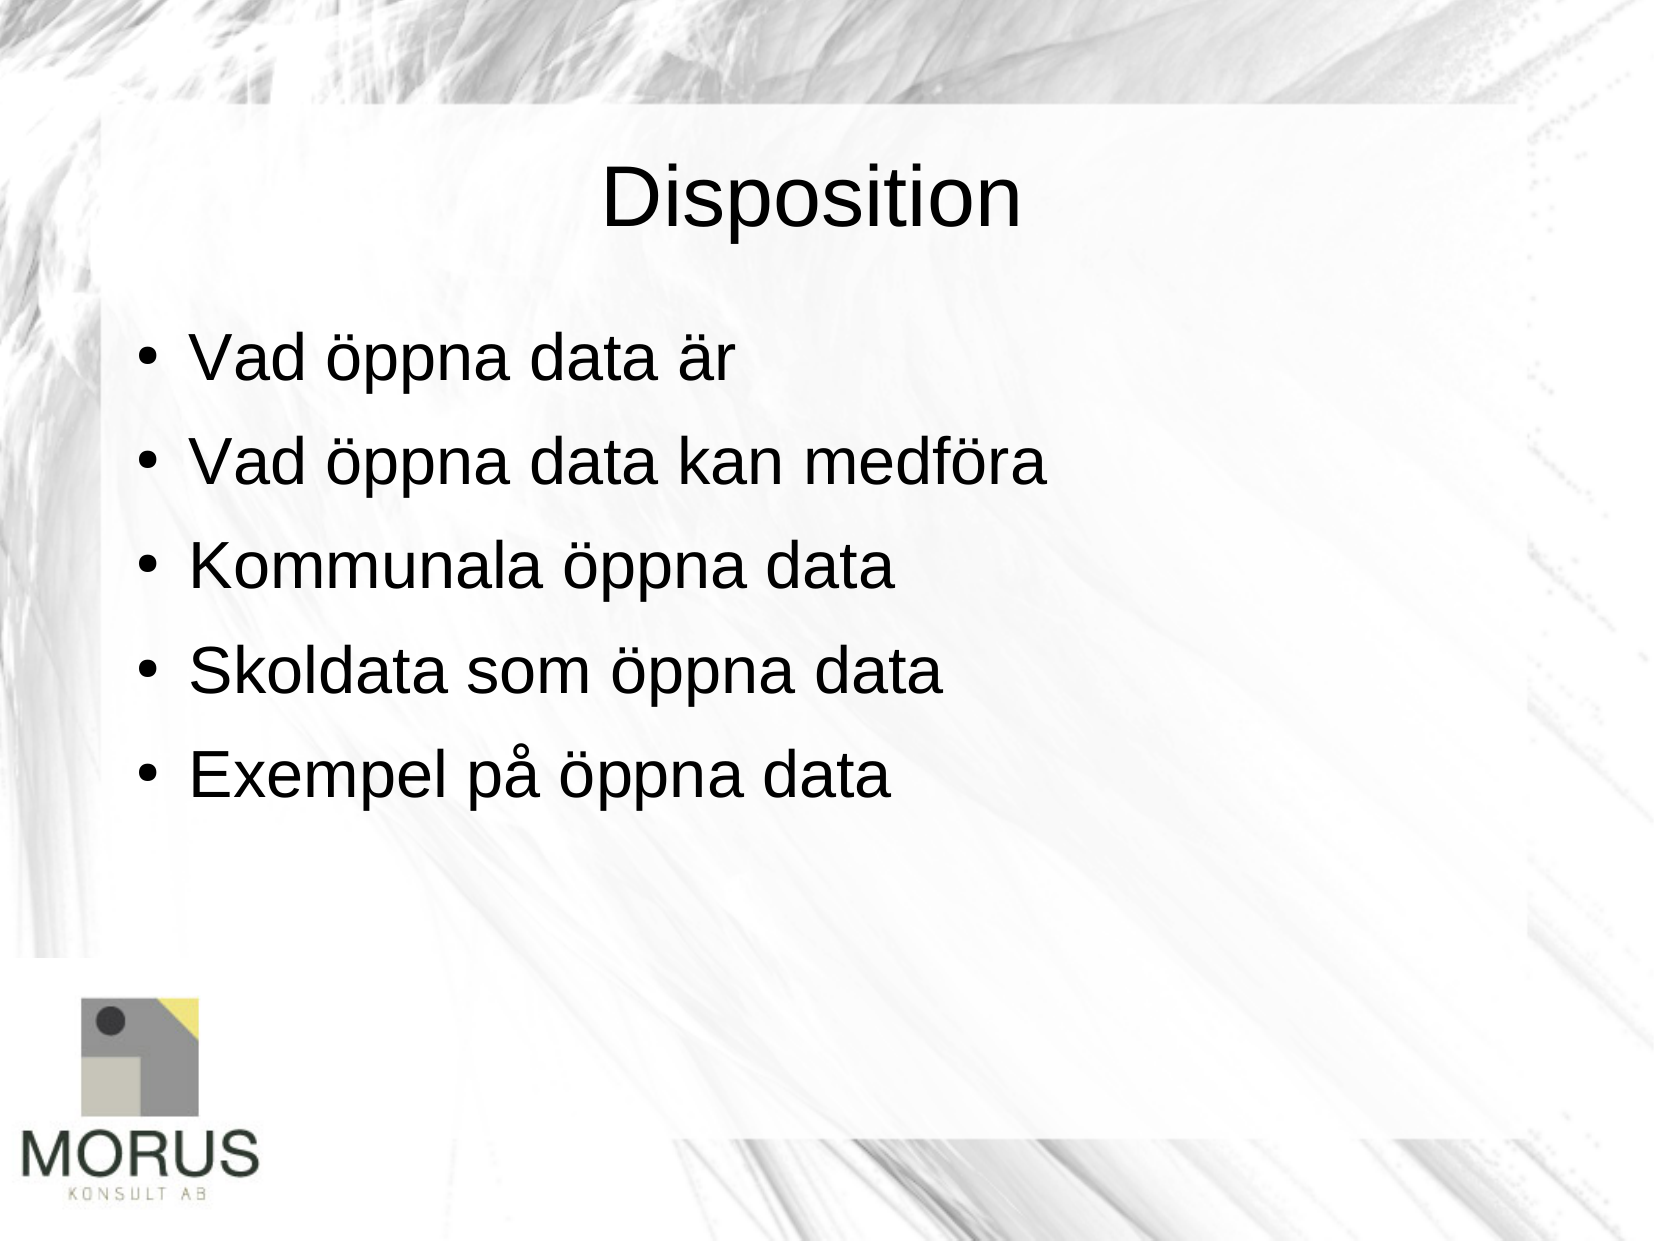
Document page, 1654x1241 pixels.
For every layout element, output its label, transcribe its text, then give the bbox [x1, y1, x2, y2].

list Vad öppna data är Vad öppna data kan medföra Kommunala öppna data Skoldata som öppna data Exempel på öppna data [118, 319, 1571, 1040]
title Disposition [118, 112, 1506, 281]
picture [0, 0, 1654, 1241]
